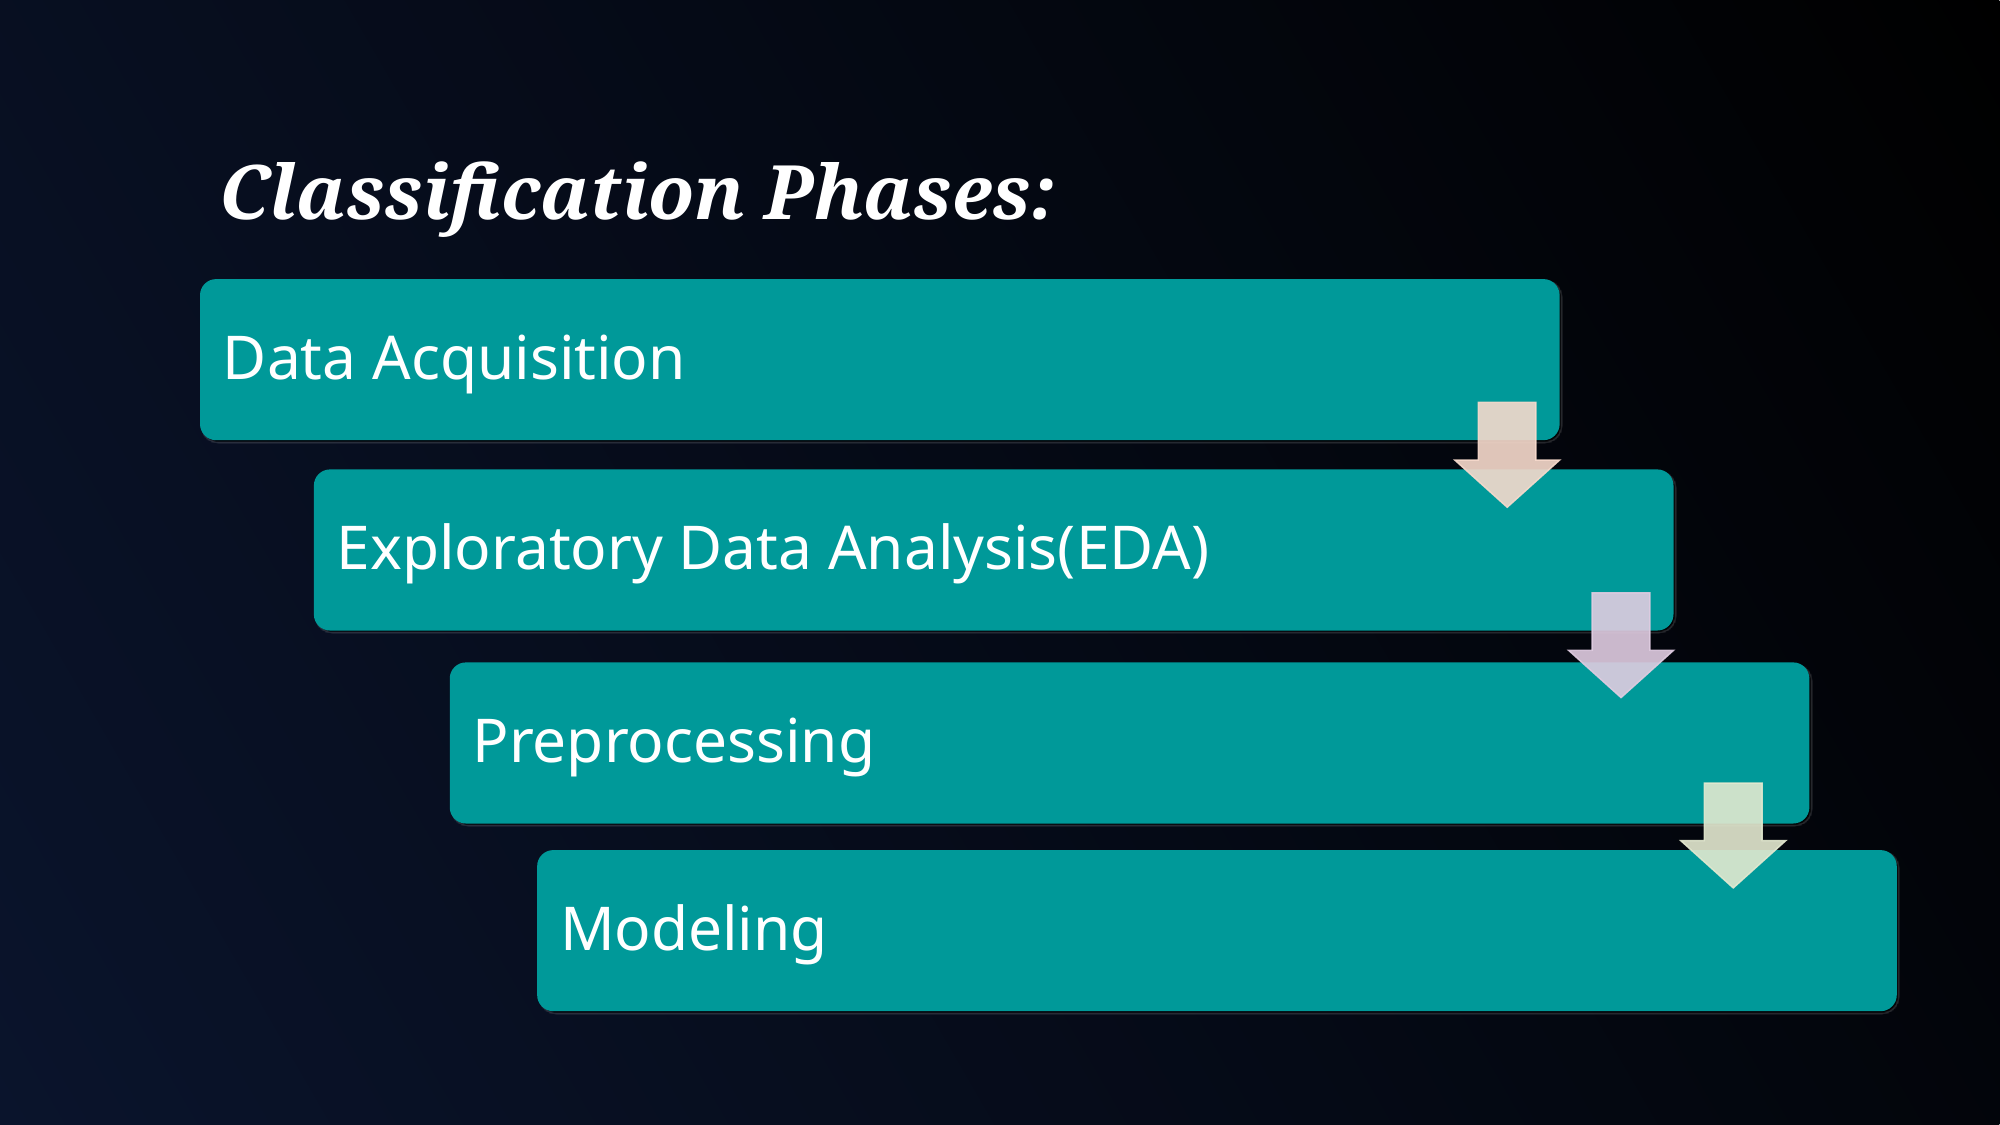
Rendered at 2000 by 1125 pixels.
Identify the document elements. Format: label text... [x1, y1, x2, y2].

text_box [1680, 783, 1786, 888]
title Classification Phases: [199, 45, 1900, 246]
text_box Data Acquisition [200, 279, 1560, 441]
text_box Modeling [537, 850, 1897, 1012]
text_box [1454, 402, 1560, 508]
text_box [1568, 592, 1674, 698]
text_box Preprocessing [449, 662, 1810, 824]
text_box Exploratory Data Analysis(EDA) [313, 469, 1674, 631]
